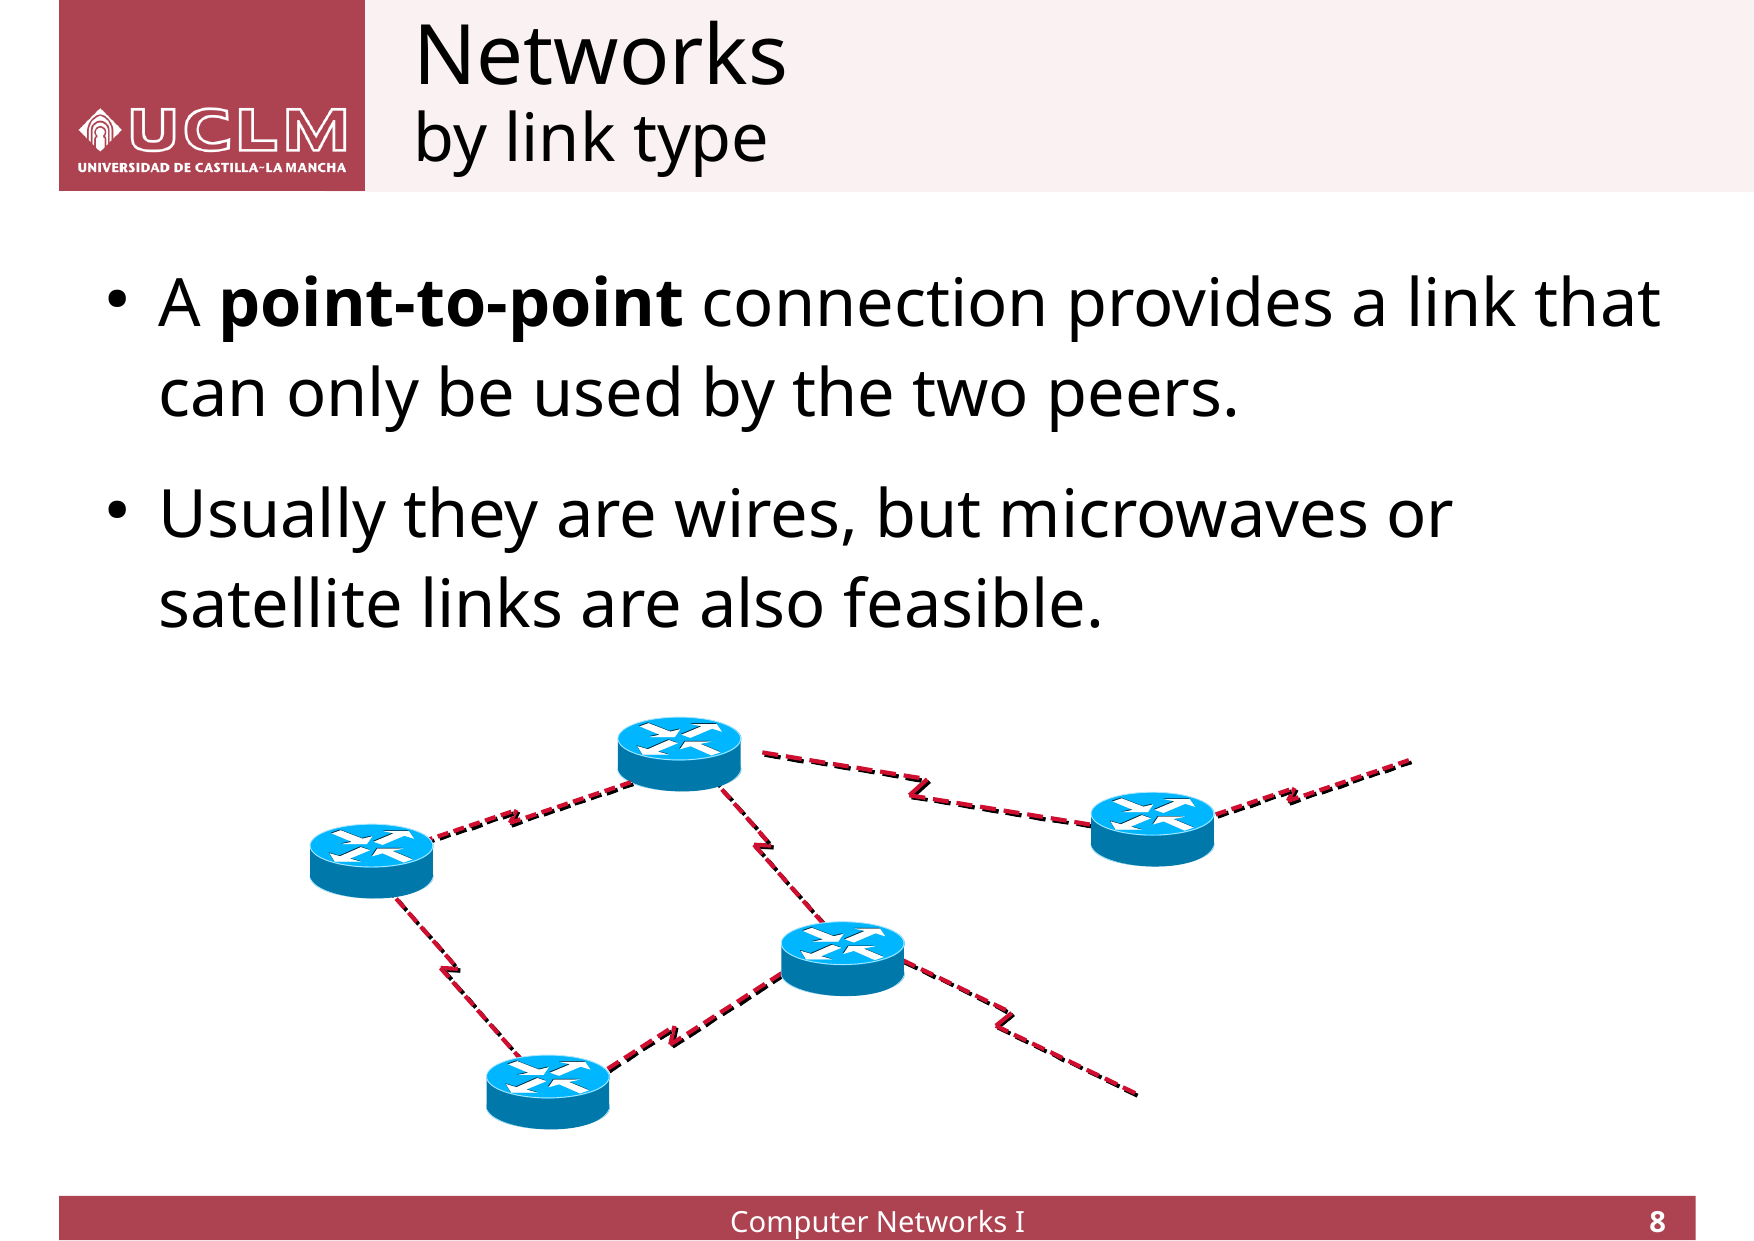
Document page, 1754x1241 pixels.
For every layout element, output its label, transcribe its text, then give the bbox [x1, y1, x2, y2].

text_box [1091, 792, 1215, 867]
text_box [486, 1055, 610, 1130]
list A point-to-point connection provides a link that can only be used by the two peers. Usually they are wires, but microwaves or satellite links are also feasible. [87, 254, 1667, 1074]
title Networks by link type [413, 0, 1667, 198]
text_box [310, 824, 434, 899]
text_box [781, 921, 905, 997]
picture [59, 0, 365, 191]
text_box [617, 717, 742, 792]
